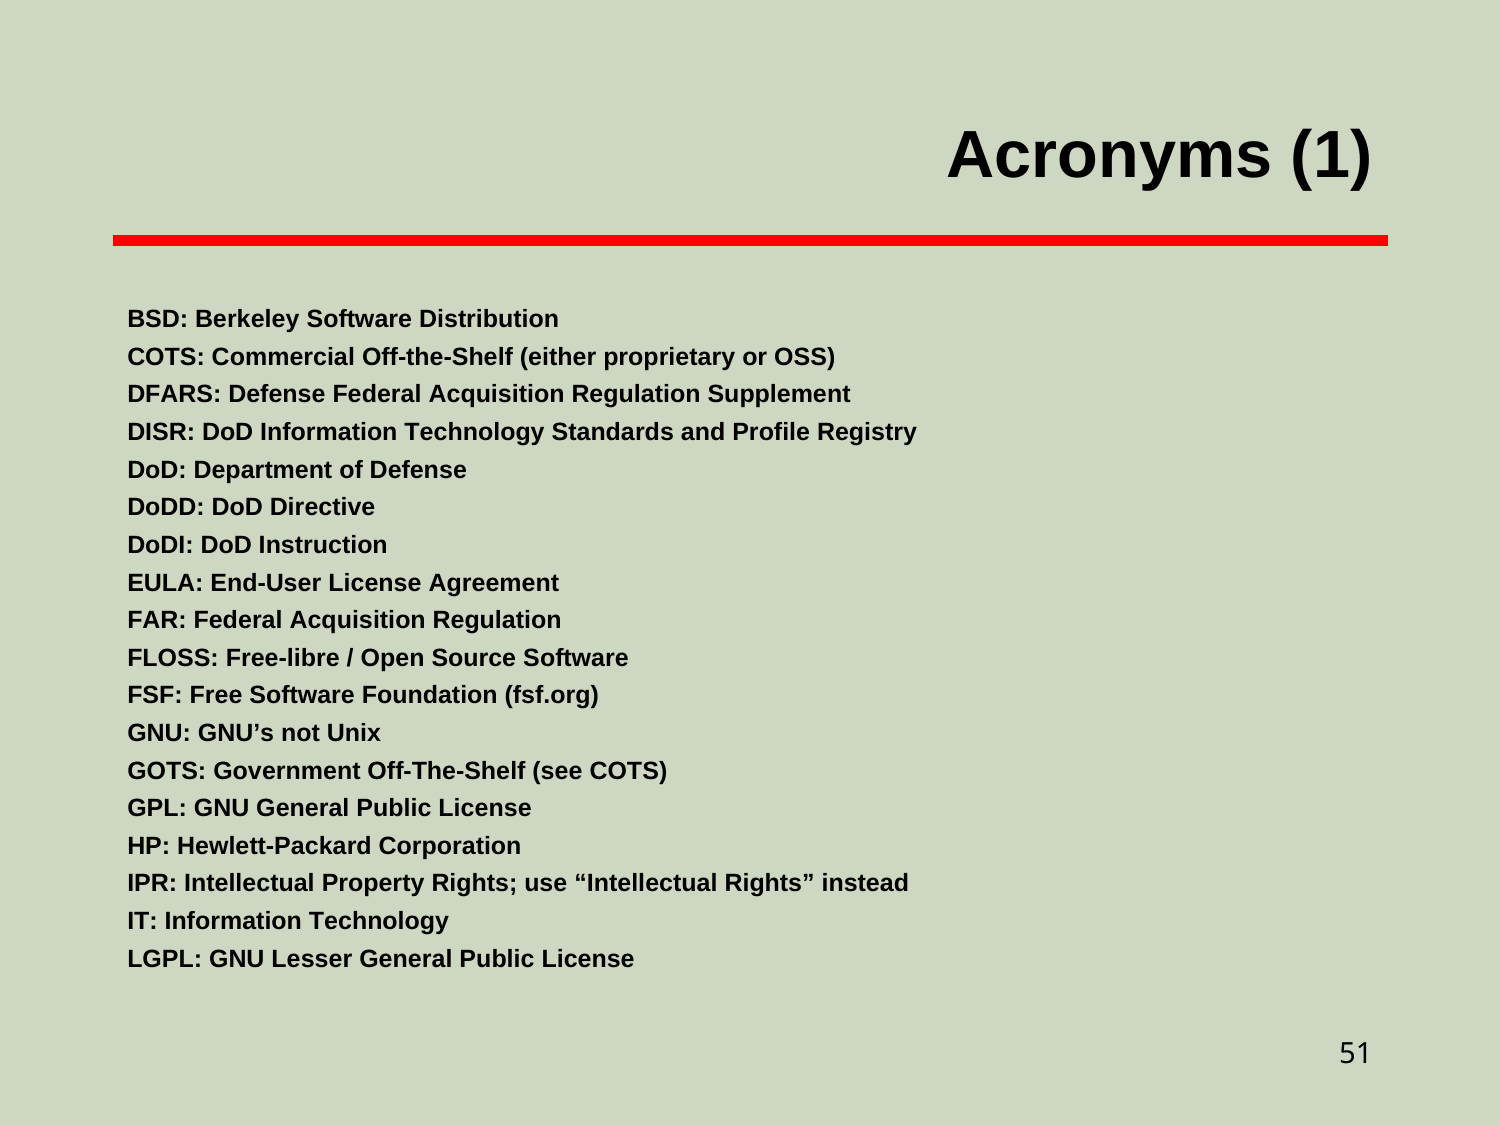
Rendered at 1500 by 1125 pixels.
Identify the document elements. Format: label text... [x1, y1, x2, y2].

list BSD: Berkeley Software Distribution COTS: Commercial Off-the-Shelf (either proprietary or OSS) DFARS: Defense Federal Acquisition Regulation Supplement DISR: DoD Information Technology Standards and Profile Registry DoD: Department of Defense DoDD: DoD Directive DoDI: DoD Instruction EULA: End-User License Agreement FAR: Federal Acquisition Regulation FLOSS: Free-libre / Open Source Software FSF: Free Software Foundation (fsf.org) GNU: GNU’s not Unix GOTS: Government Off-The-Shelf (see COTS) GPL: GNU General Public License HP: Hewlett-Packard Corporation IPR: Intellectual Property Rights; use “Intellectual Rights” instead IT: Information Technology LGPL: GNU Lesser General Public License [112, 299, 1388, 1000]
title Acronyms (1) [337, 85, 1388, 224]
